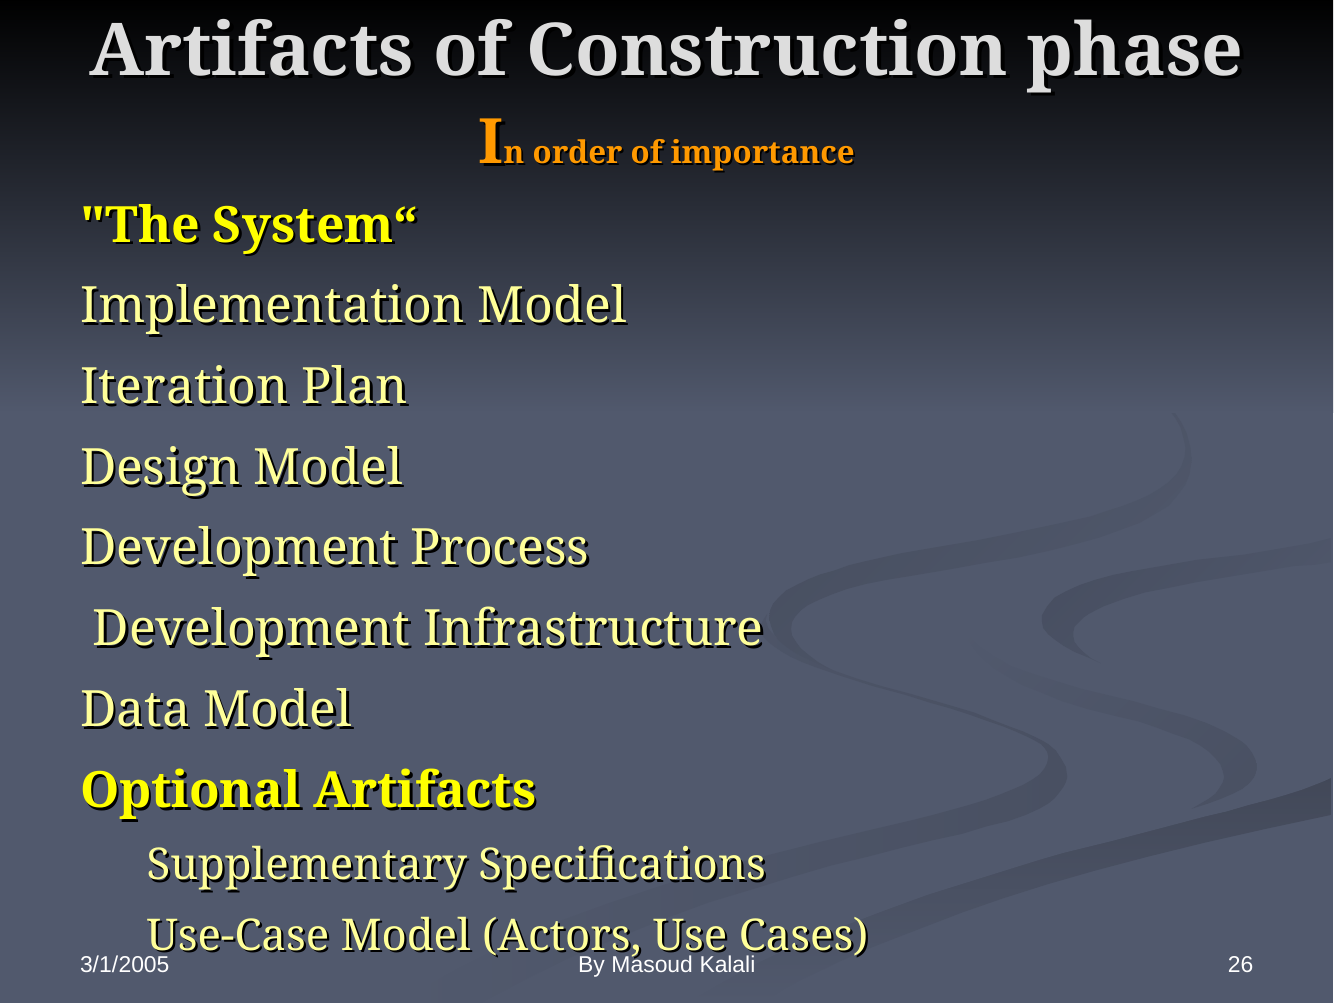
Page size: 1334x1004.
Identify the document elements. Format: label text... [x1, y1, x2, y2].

title Artifacts of Construction phase In order of importance [66, 1, 1267, 178]
list "The System“ Implementation Model Iteration Plan Design Model Development Process Development Infrastructure Data Model Optional Artifacts Supplementary Specifications Use-Case Model (Actors, Use Cases) [66, 182, 1267, 897]
